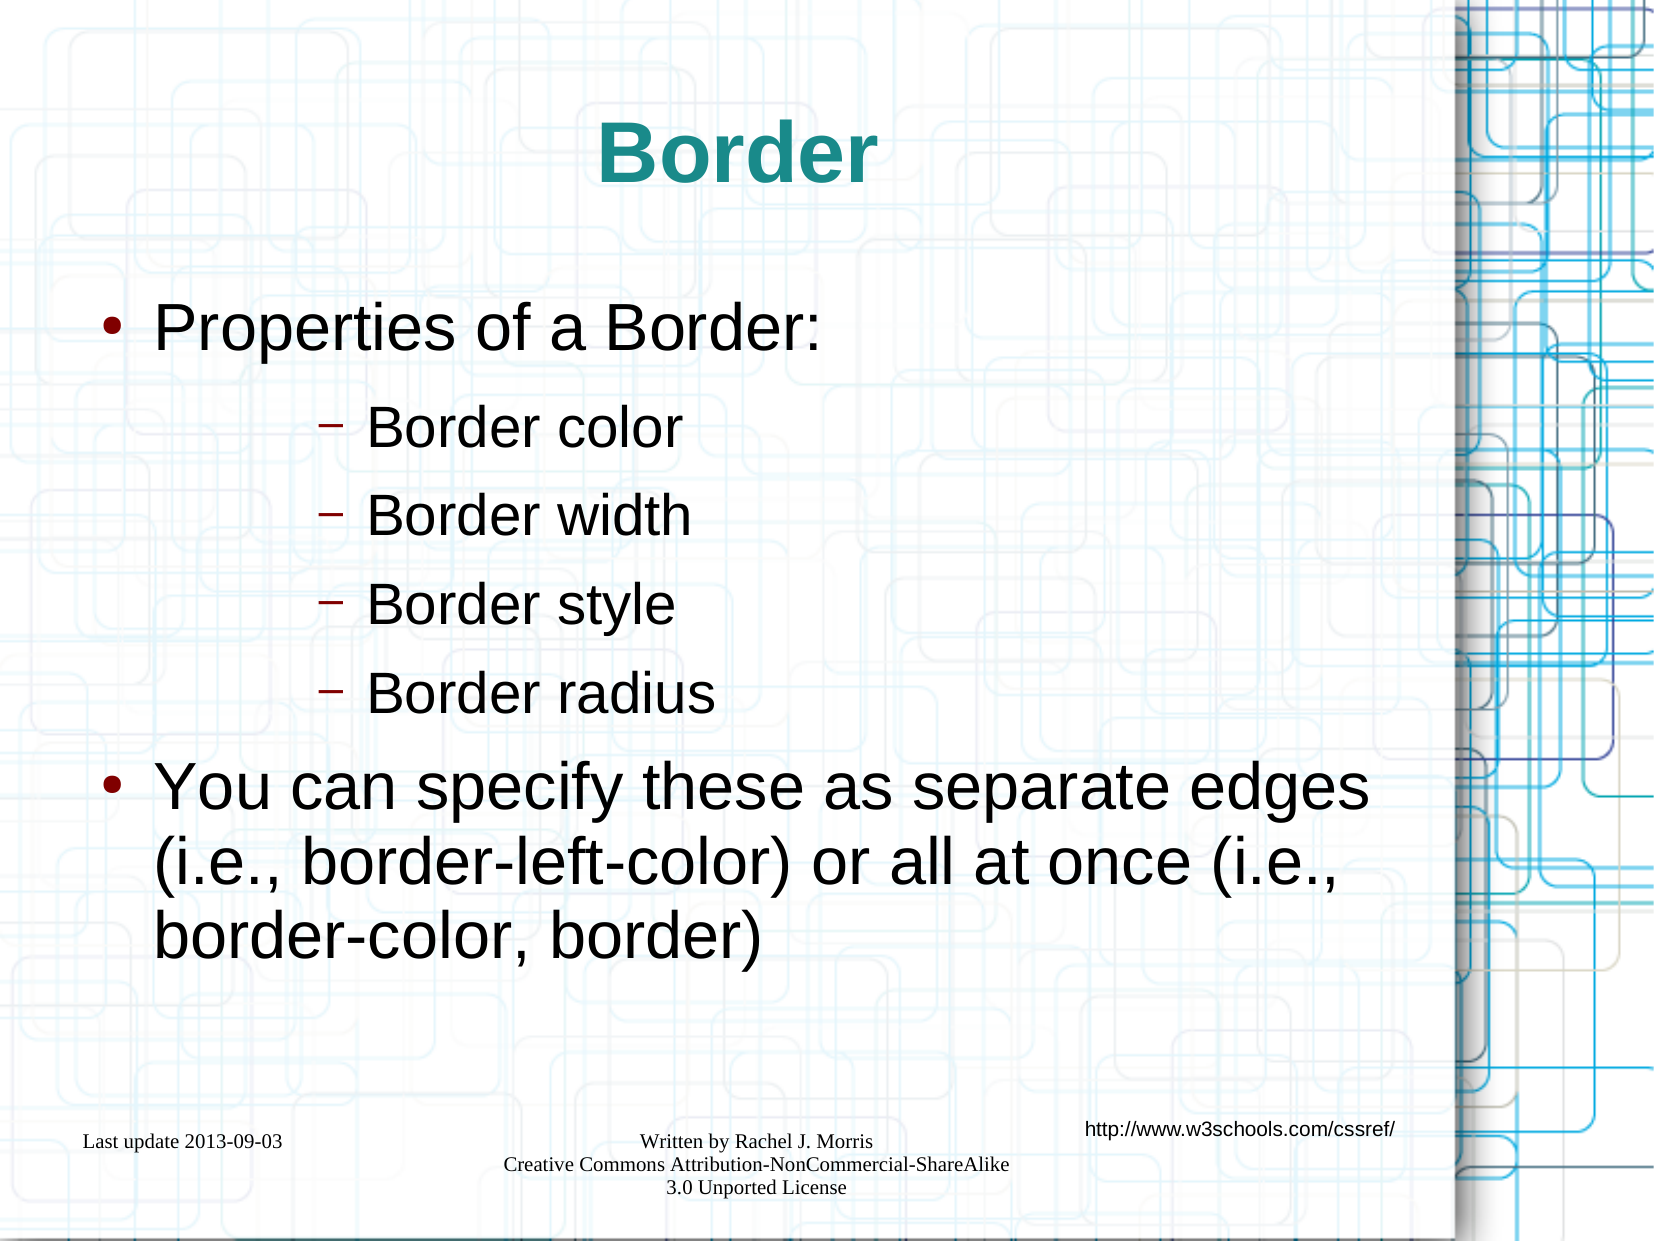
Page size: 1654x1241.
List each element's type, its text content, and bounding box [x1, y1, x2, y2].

title Border [59, 49, 1418, 257]
picture [0, 0, 1654, 1241]
text_box http://www.w3schools.com/cssref/ [1050, 1110, 1411, 1149]
list Properties of a Border: Border color Border width Border style Border radius You can specify these as separate edges (i.e., border-left-color) or all at once (i.e., border-color, border) [82, 290, 1418, 1010]
